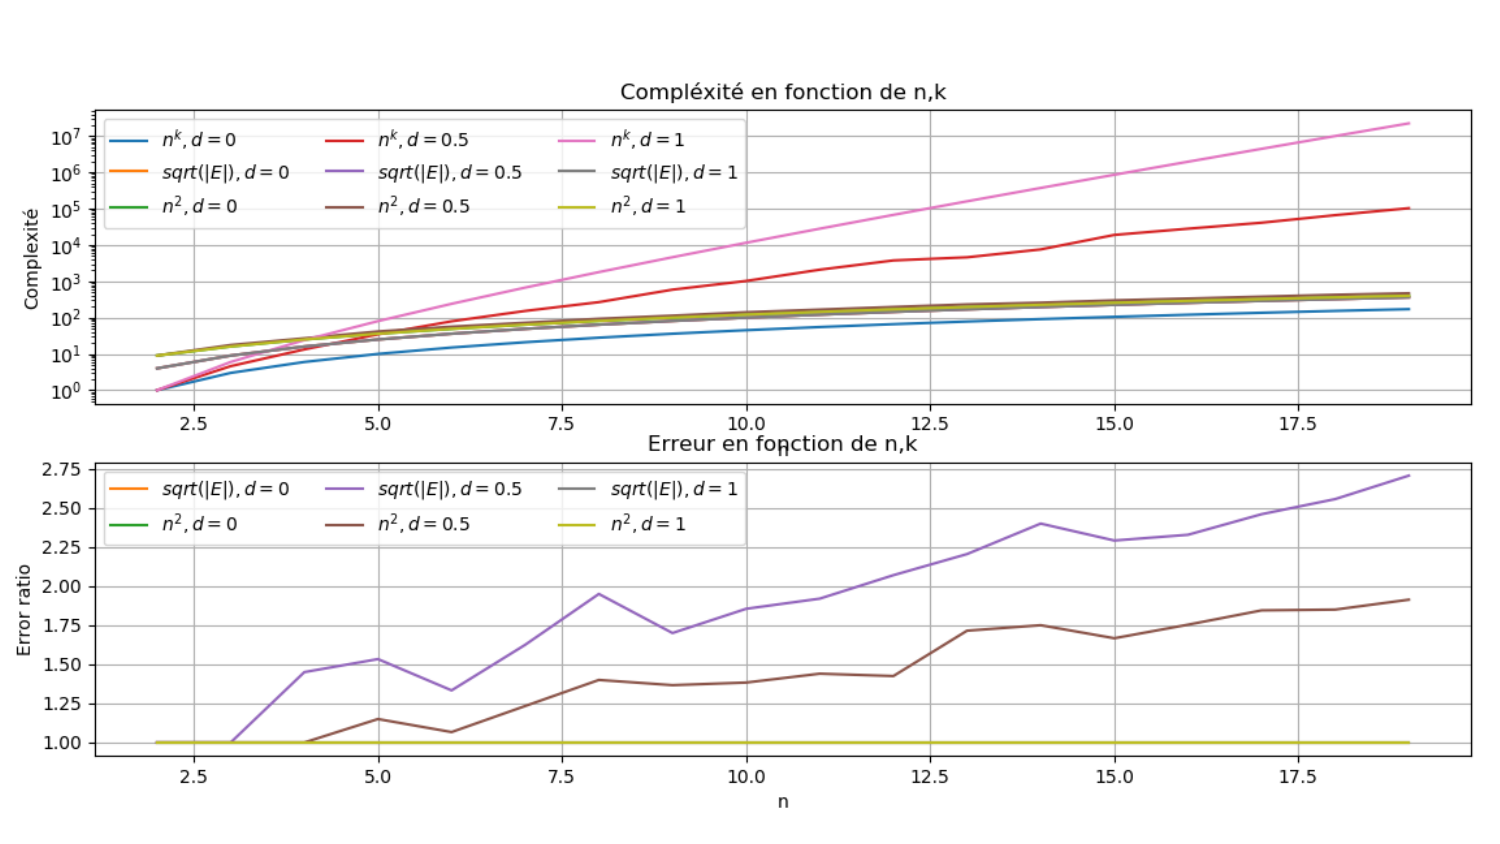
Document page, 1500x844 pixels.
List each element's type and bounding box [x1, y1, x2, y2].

picture [0, 59, 1500, 817]
